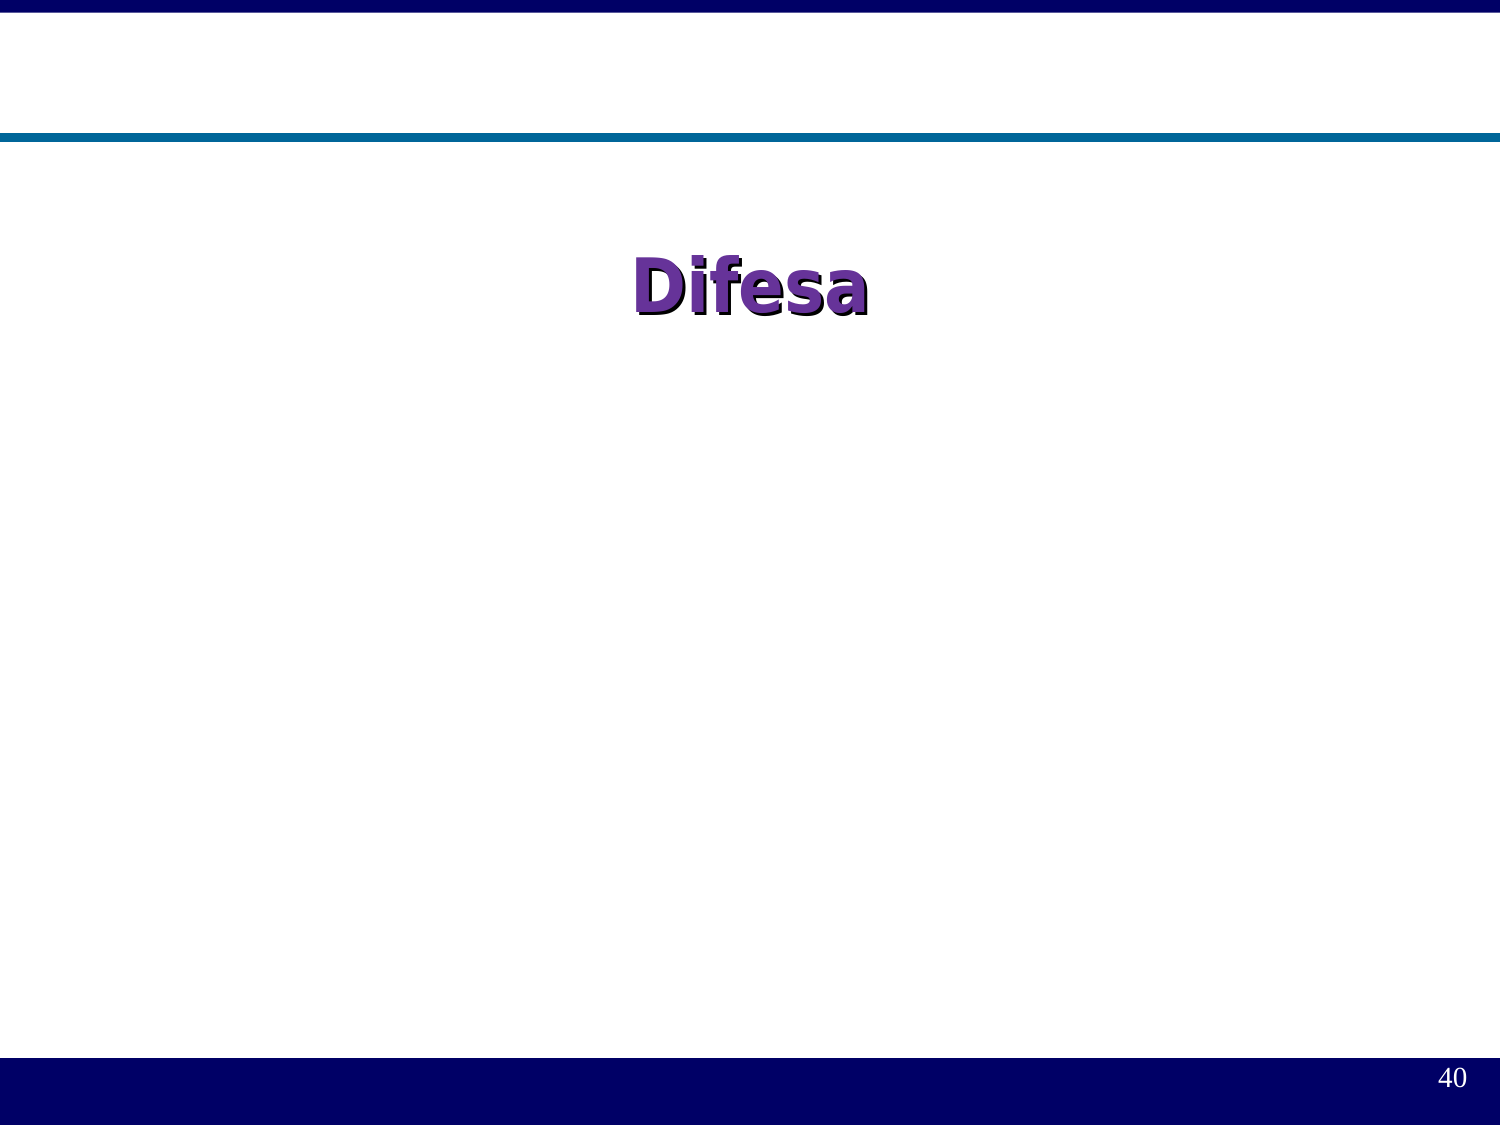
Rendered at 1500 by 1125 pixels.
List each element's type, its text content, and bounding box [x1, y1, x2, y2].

subtitle Difesa [30, 0, 1471, 580]
